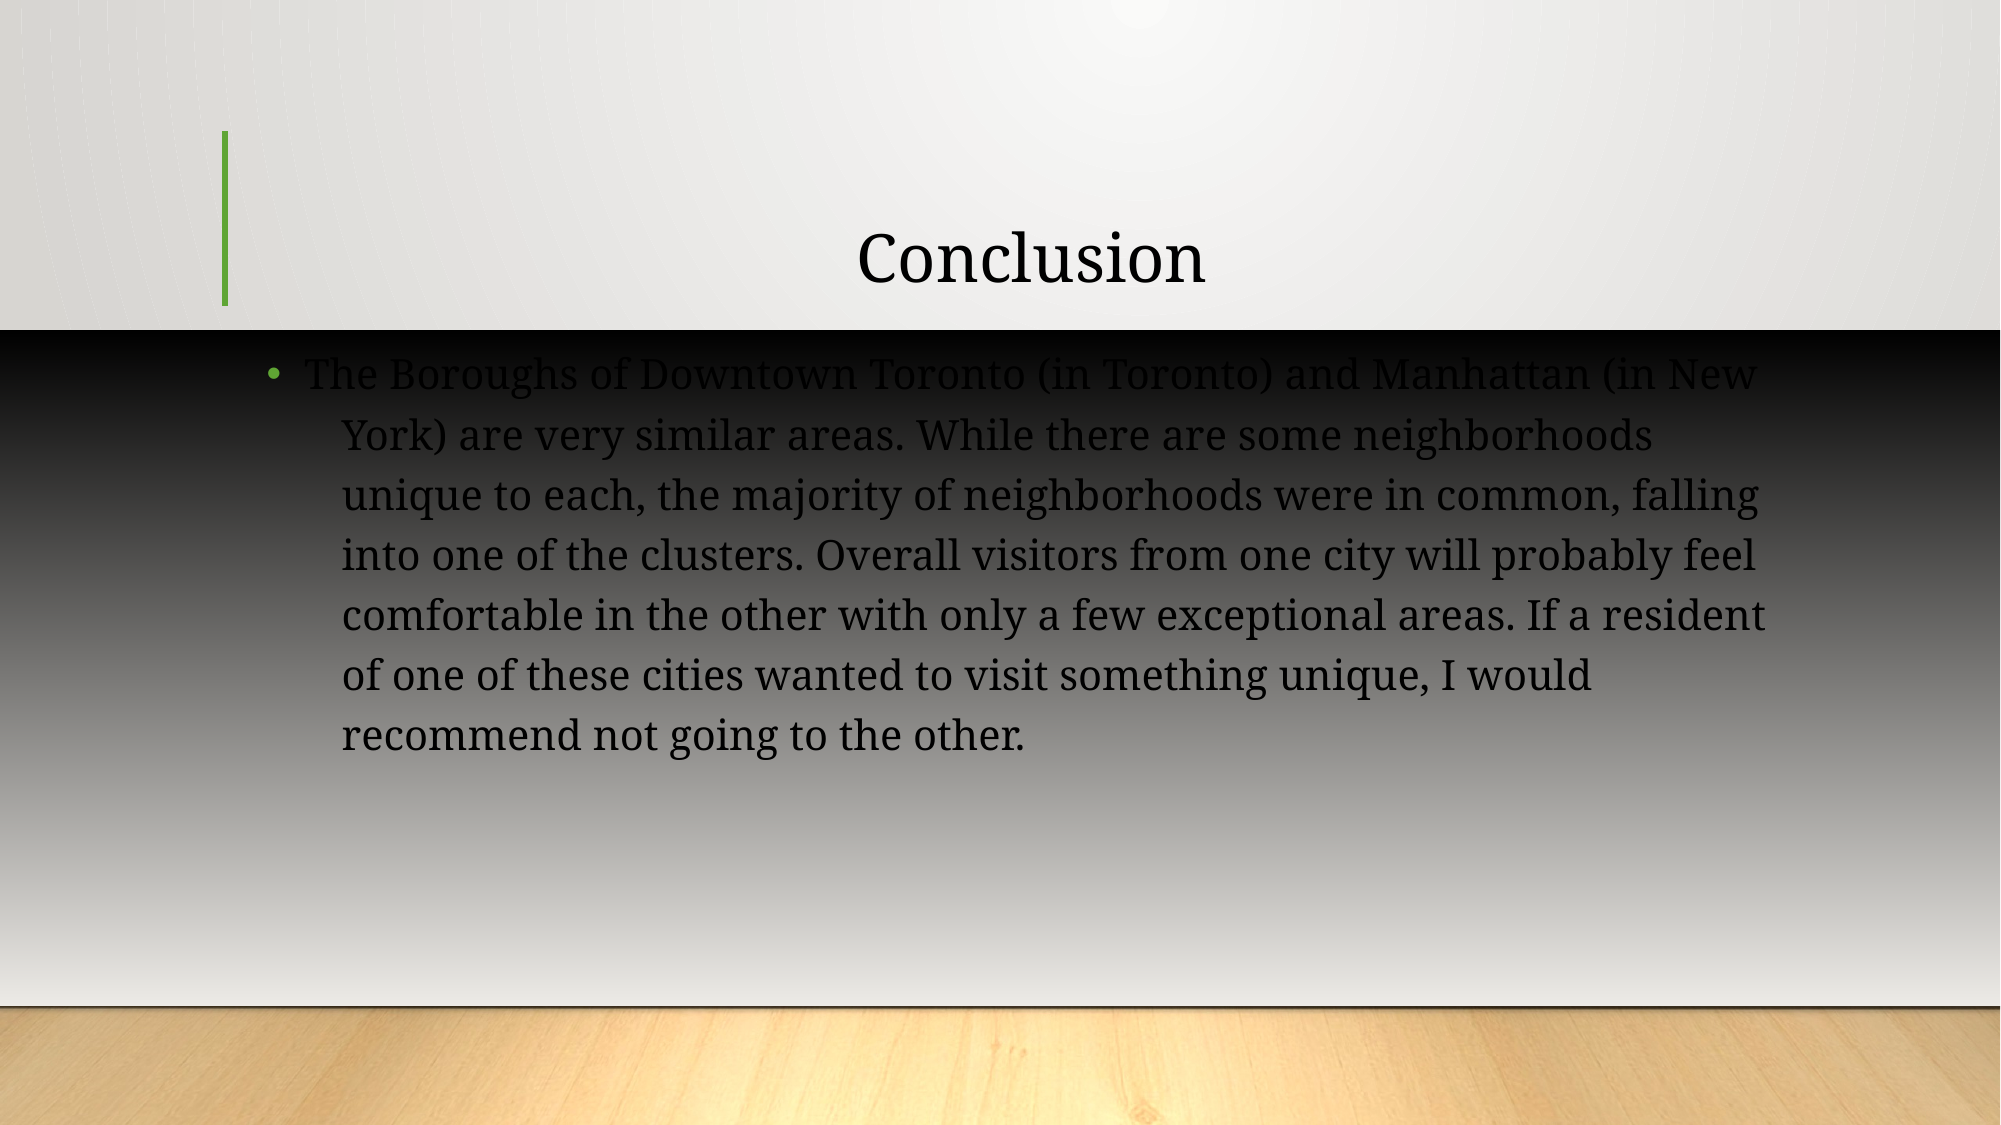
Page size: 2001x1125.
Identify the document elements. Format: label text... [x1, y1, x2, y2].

title Conclusion [251, 131, 1814, 305]
list The Boroughs of Downtown Toronto (in Toronto) and Manhattan (in New York) are very similar areas. While there are some neighborhoods unique to each, the majority of neighborhoods were in common, falling into one of the clusters. Overall visitors from one city will probably feel comfortable in the other with only a few exceptional areas. If a resident of one of these cities wanted to visit something unique, I would recommend not going to the other. [251, 330, 1814, 897]
